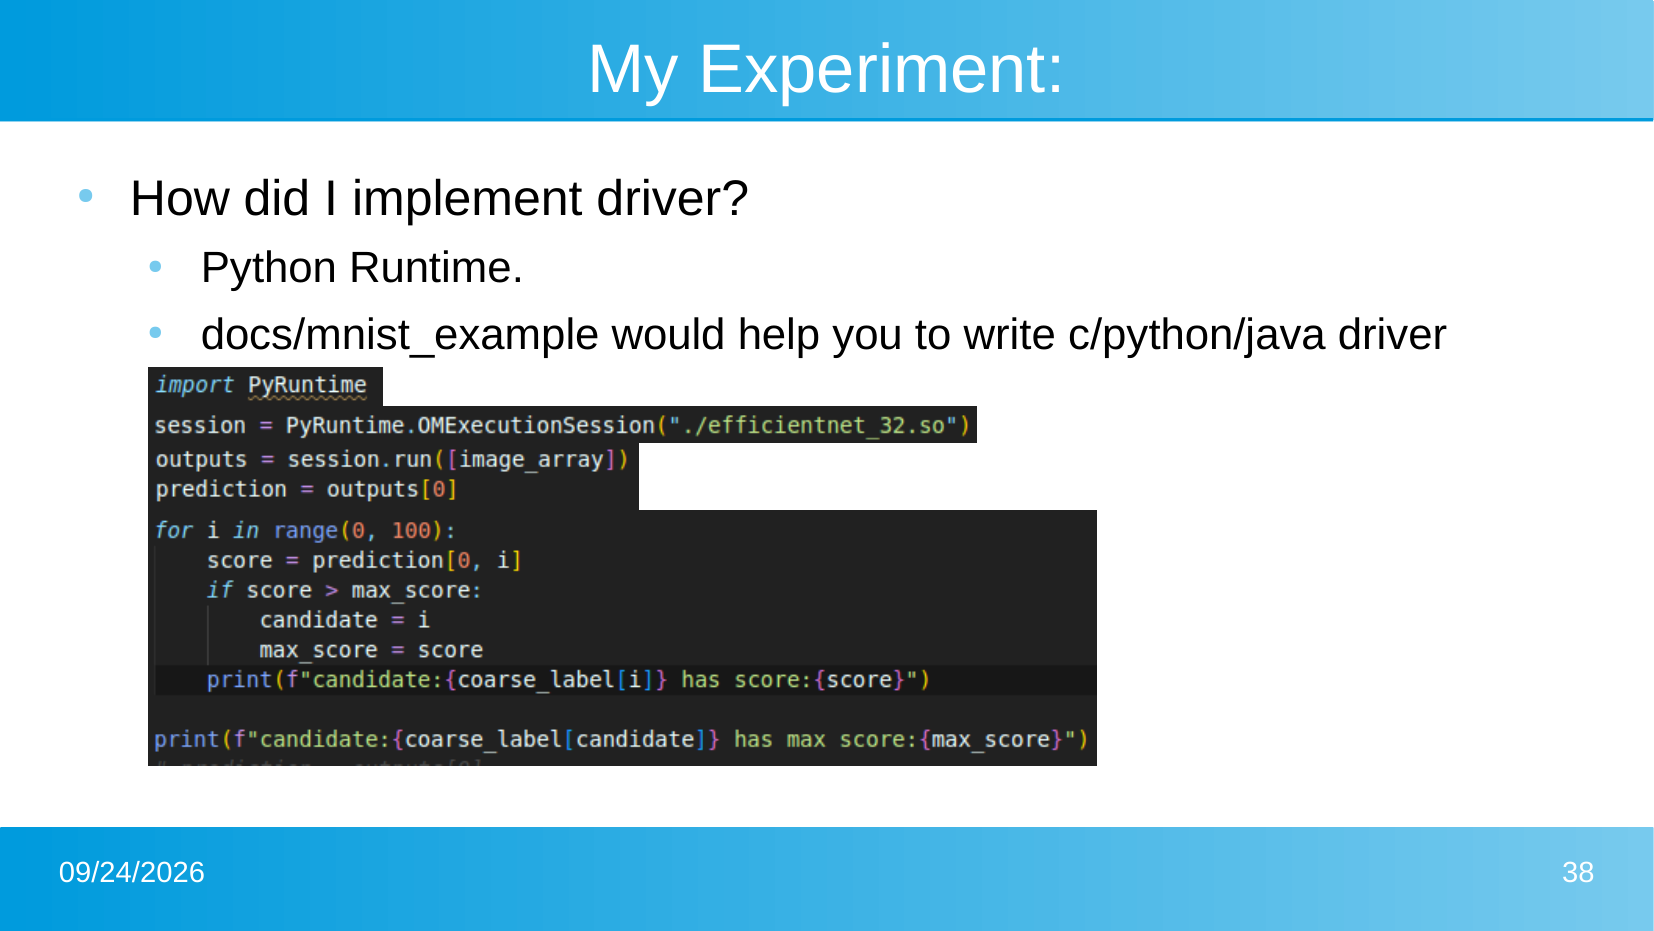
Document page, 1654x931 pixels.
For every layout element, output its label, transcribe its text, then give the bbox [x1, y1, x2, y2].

picture [148, 367, 1097, 766]
list How did I implement driver? Python Runtime. docs/mnist_example would help you to write c/python/java driver [59, 169, 1595, 761]
title My Experiment: [59, 29, 1595, 108]
